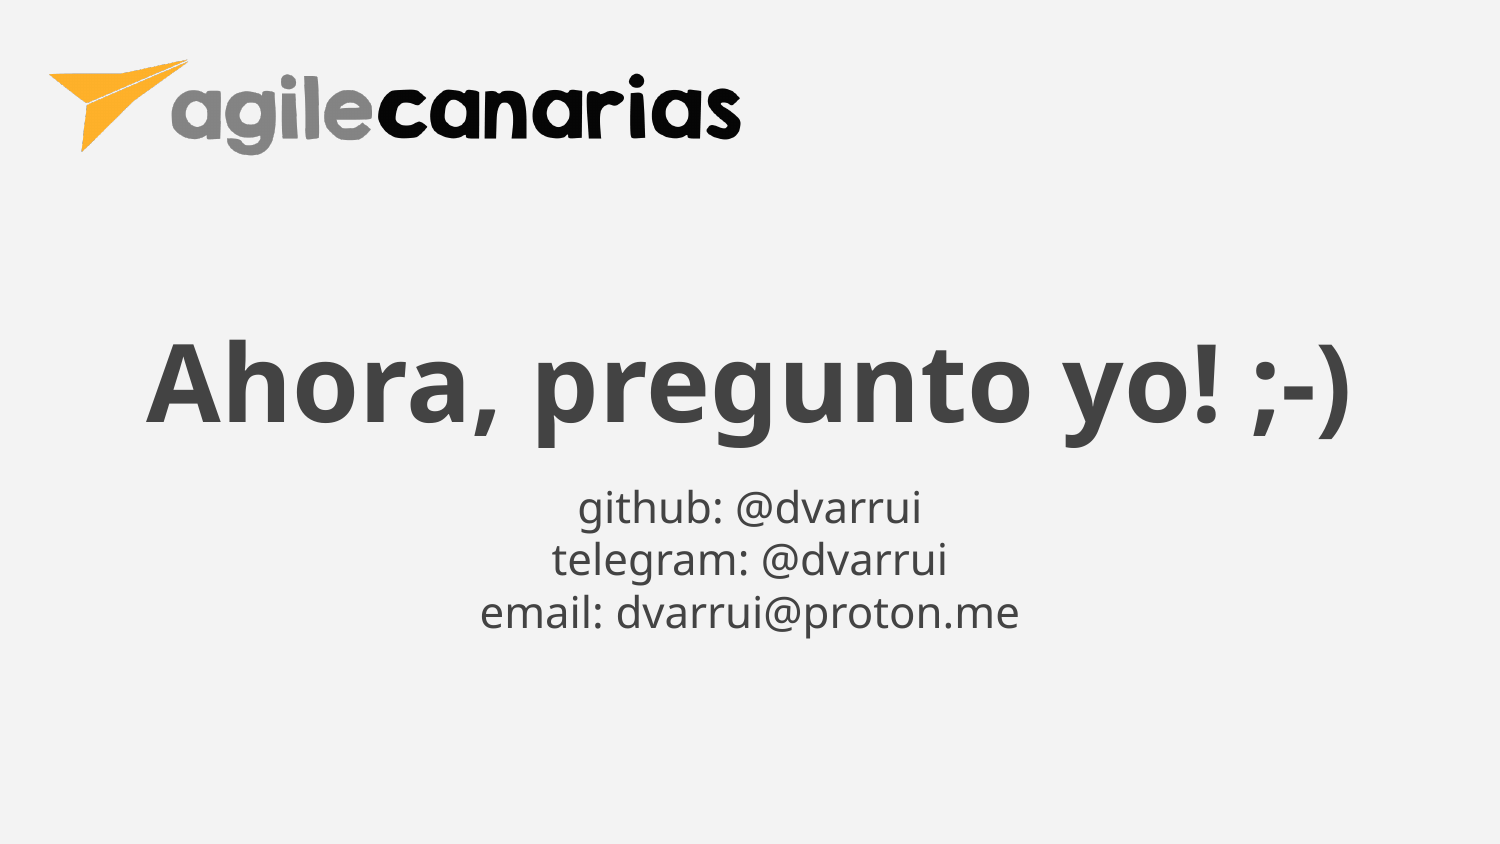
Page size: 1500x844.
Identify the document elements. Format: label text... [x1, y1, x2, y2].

title Ahora, pregunto yo! ;-) [51, 254, 1449, 460]
picture [24, 35, 762, 182]
subtitle github: @dvarrui telegram: @dvarrui email: dvarrui@proton.me [51, 464, 1449, 654]
